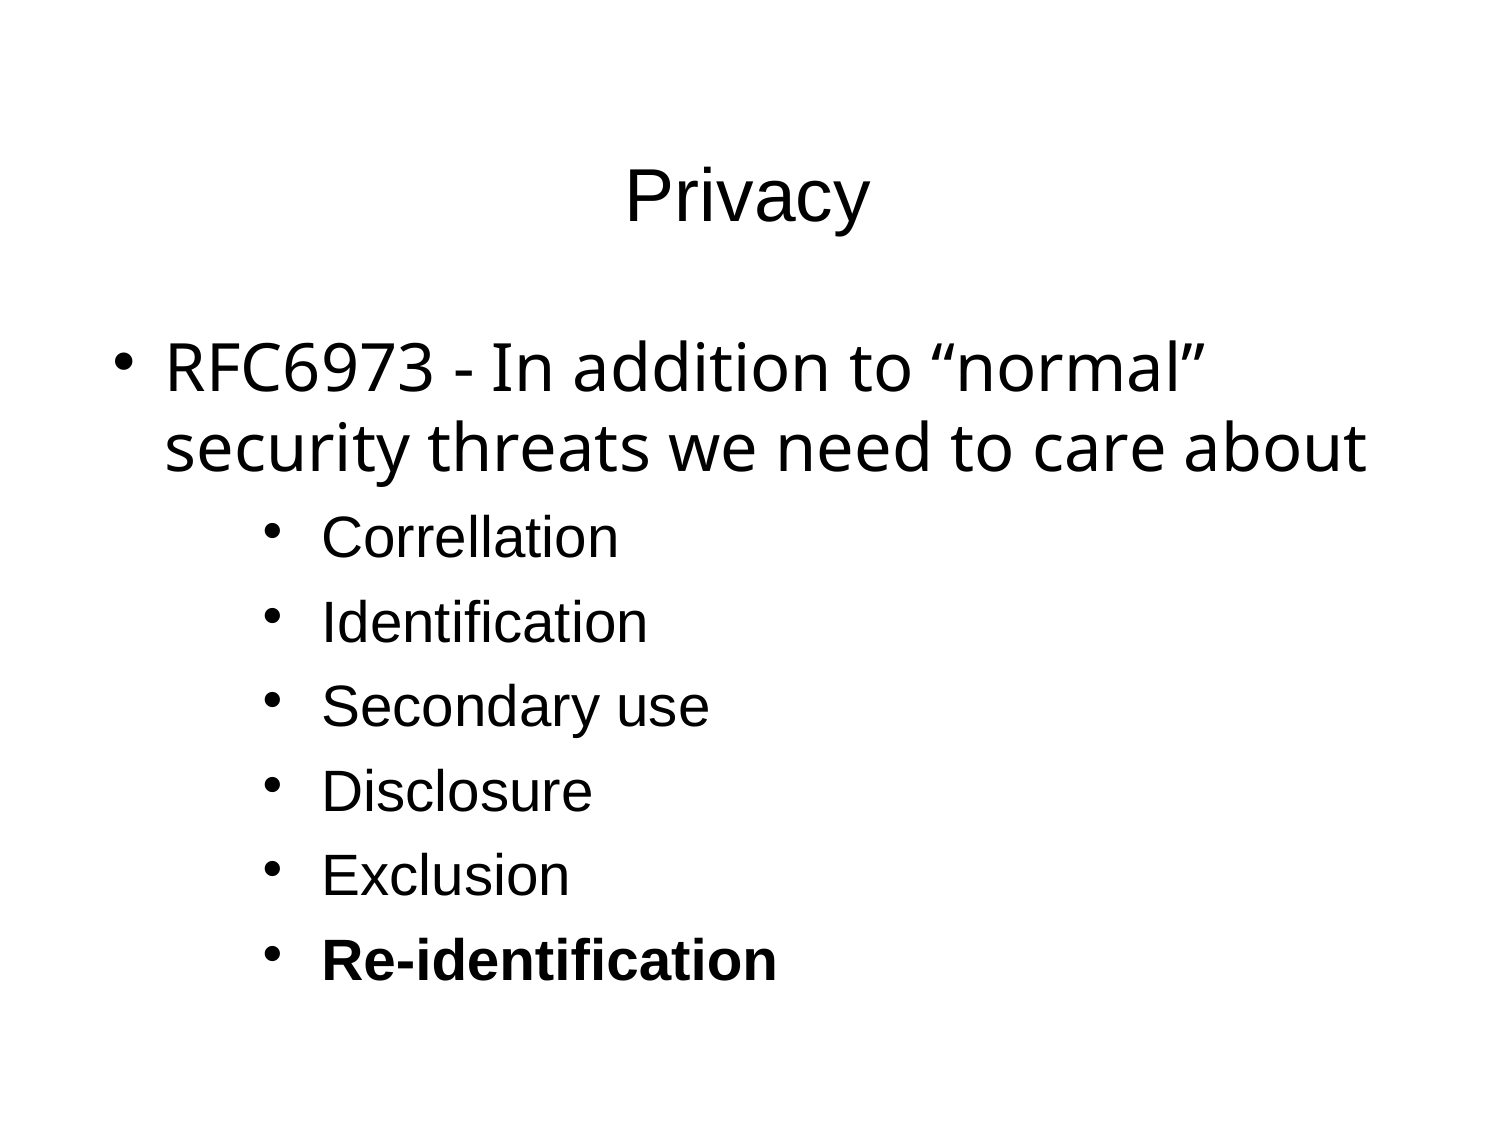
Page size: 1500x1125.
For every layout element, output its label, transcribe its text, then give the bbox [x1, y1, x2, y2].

list RFC6973 - In addition to “normal” security threats we need to care about Correllation Identification Secondary use Disclosure Exclusion Re-identification [112, 324, 1384, 997]
title Privacy [112, 99, 1384, 284]
